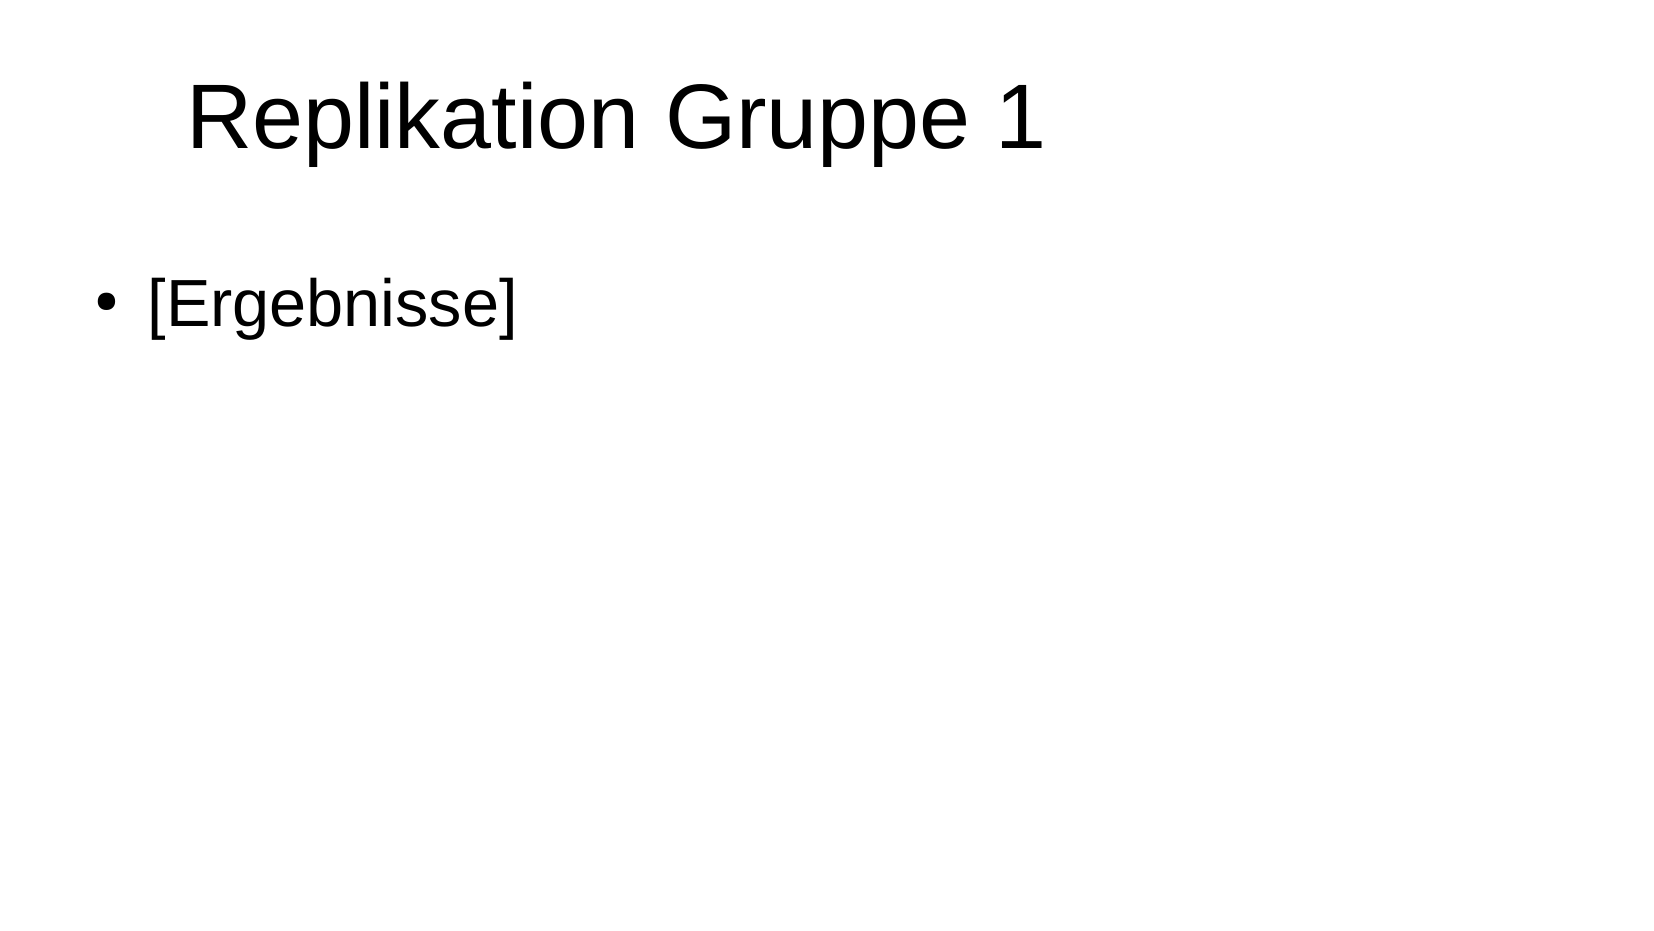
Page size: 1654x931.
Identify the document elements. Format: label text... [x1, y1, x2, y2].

title Replikation Gruppe 1 [82, 65, 1152, 169]
list [Ergebnisse] [76, 265, 1565, 806]
